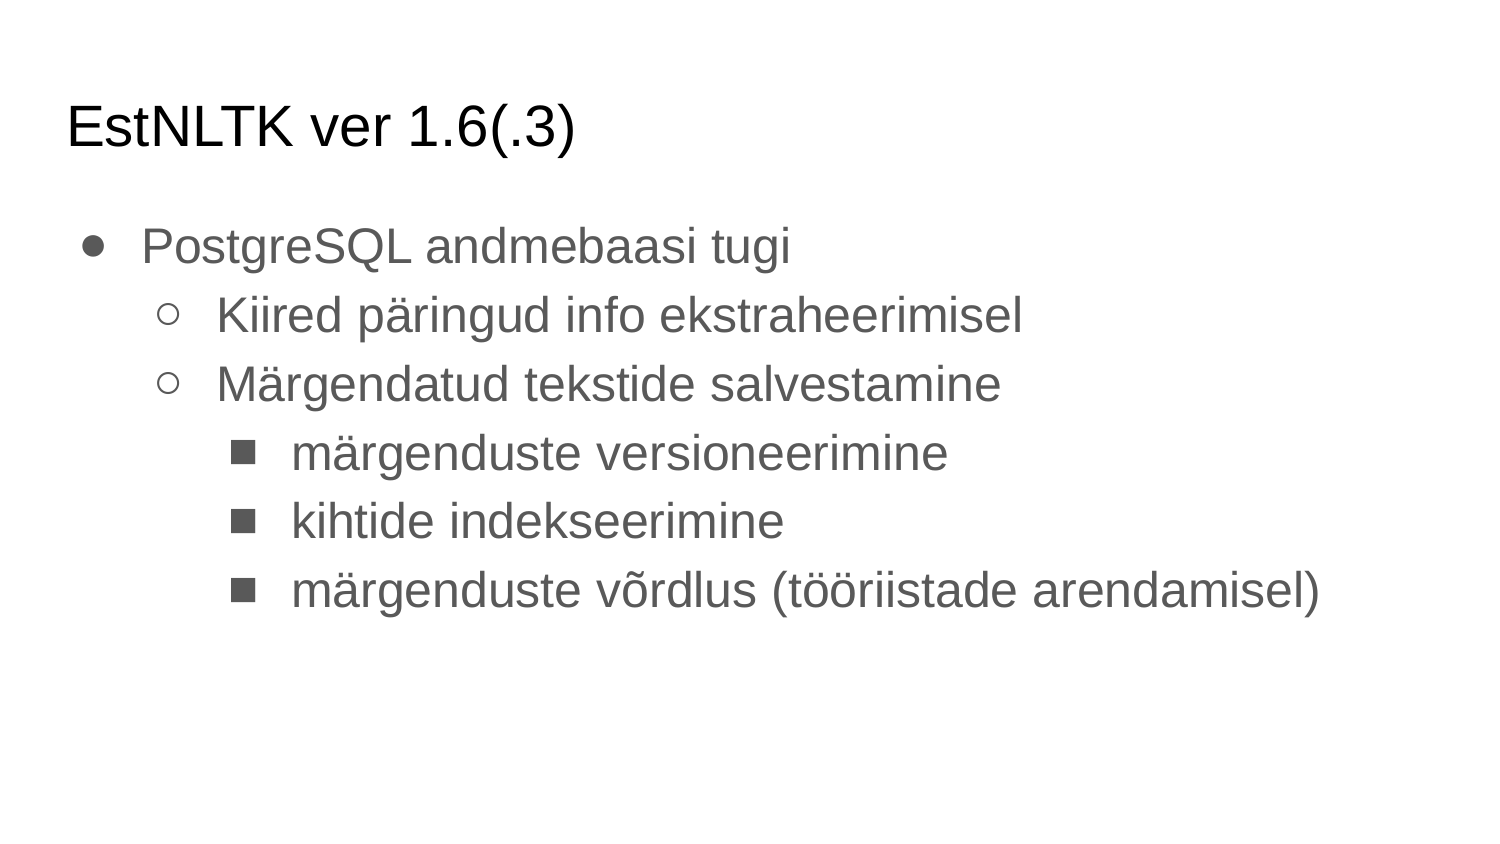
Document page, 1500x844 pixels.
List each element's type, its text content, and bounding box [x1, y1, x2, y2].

title EstNLTK ver 1.6(.3) [51, 72, 1449, 167]
list PostgreSQL andmebaasi tugi Kiired päringud info ekstraheerimisel Märgendatud tekstide salvestamine märgenduste versioneerimine kihtide indekseerimine märgenduste võrdlus (tööriistade arendamisel) [51, 189, 1449, 750]
